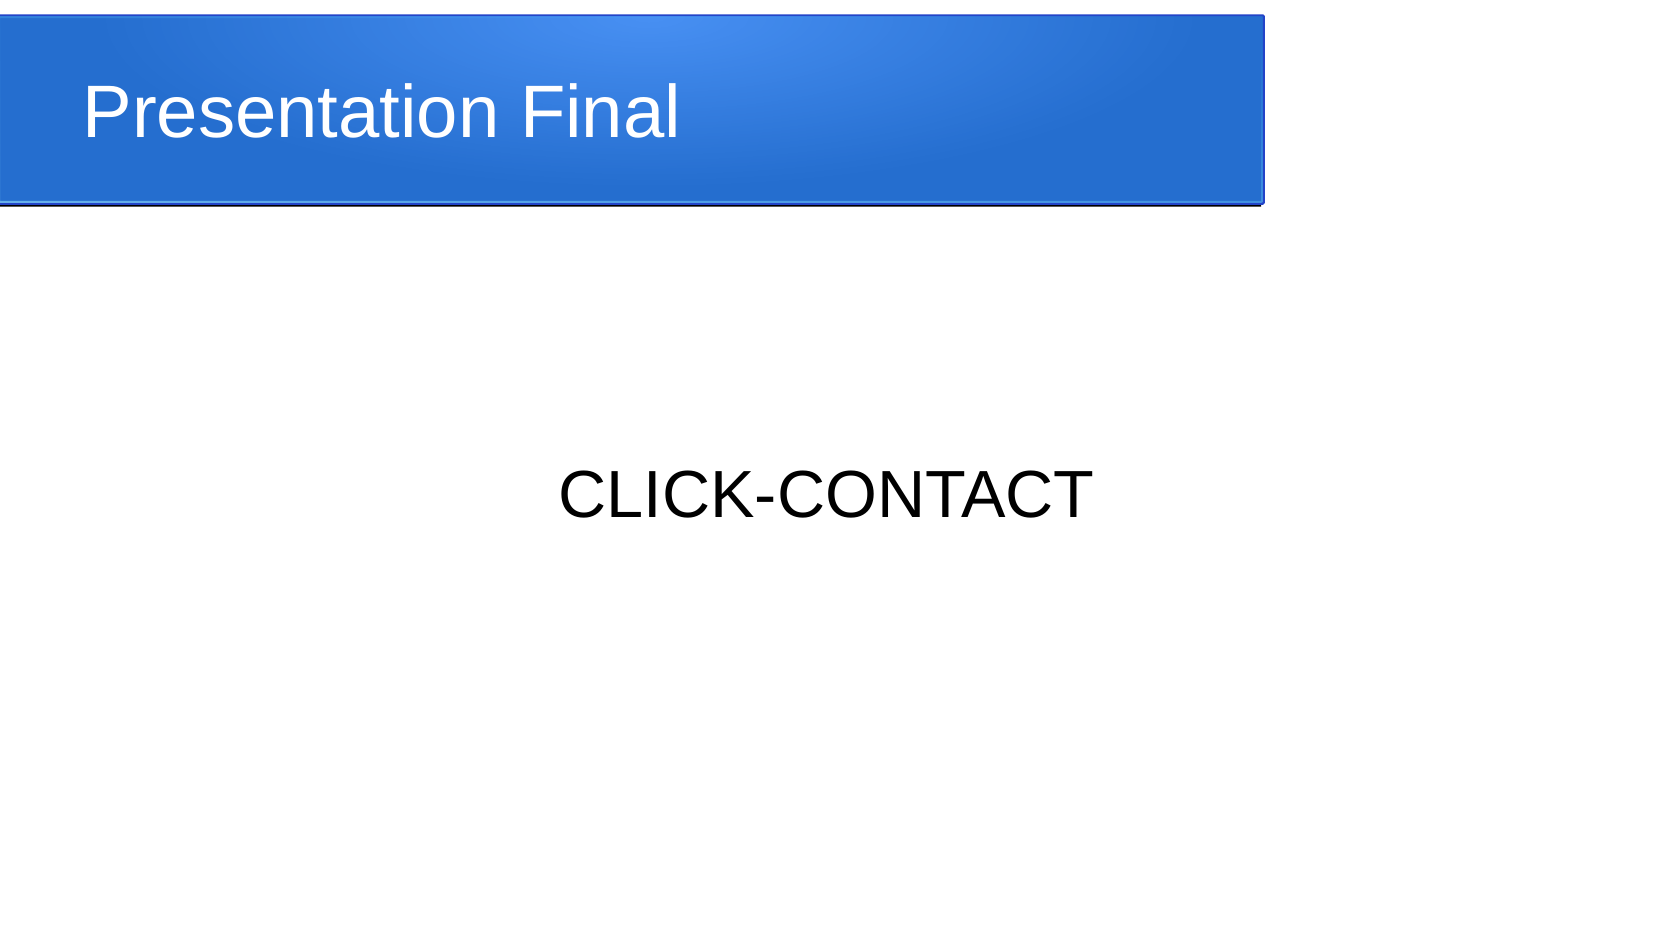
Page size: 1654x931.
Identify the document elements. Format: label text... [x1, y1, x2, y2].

title Presentation Final [82, 35, 1235, 189]
subtitle CLICK-CONTACT [82, 224, 1571, 764]
